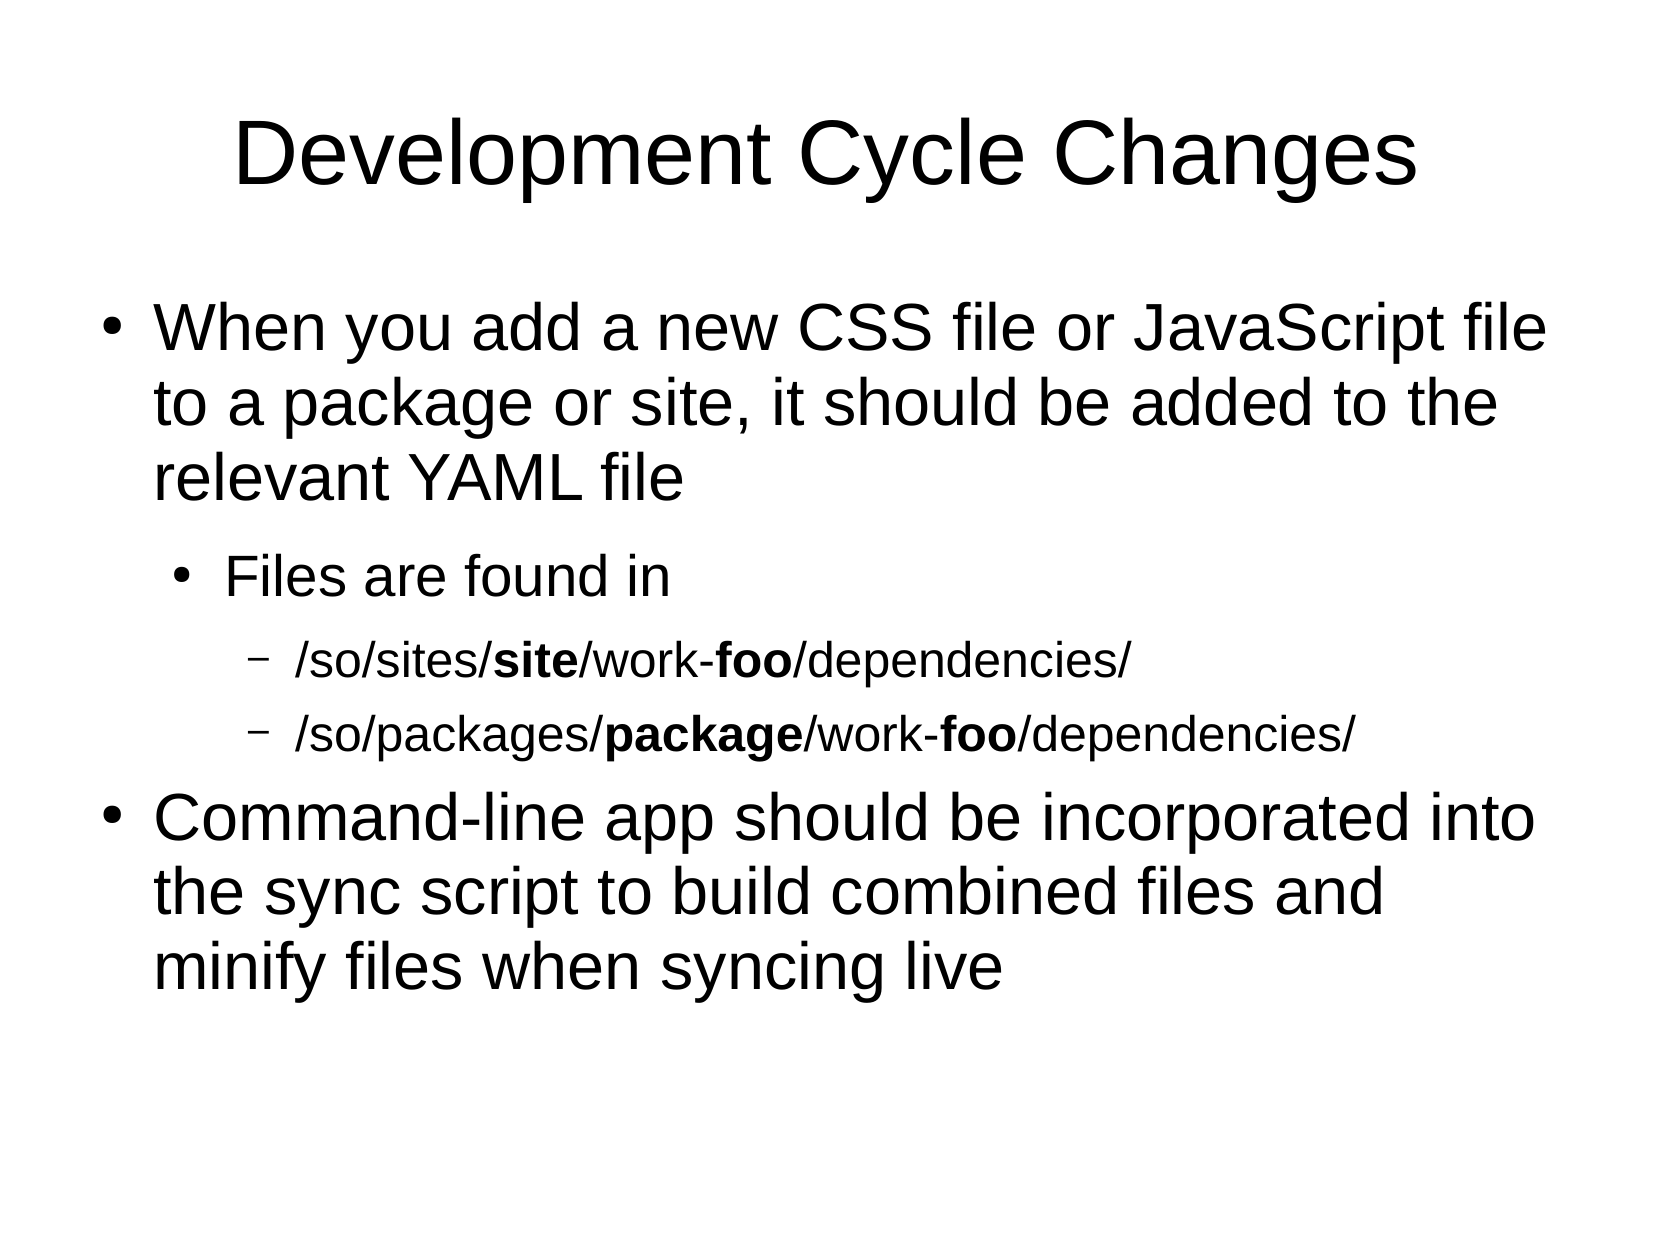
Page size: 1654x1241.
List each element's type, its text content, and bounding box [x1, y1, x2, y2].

list When you add a new CSS file or JavaScript file to a package or site, it should be added to the relevant YAML file Files are found in /so/sites/site/work-foo/dependencies/ /so/packages/package/work-foo/dependencies/ Command-line app should be incorporated into the sync script to build combined files and minify files when syncing live [82, 290, 1571, 1109]
title Development Cycle Changes [82, 56, 1571, 250]
